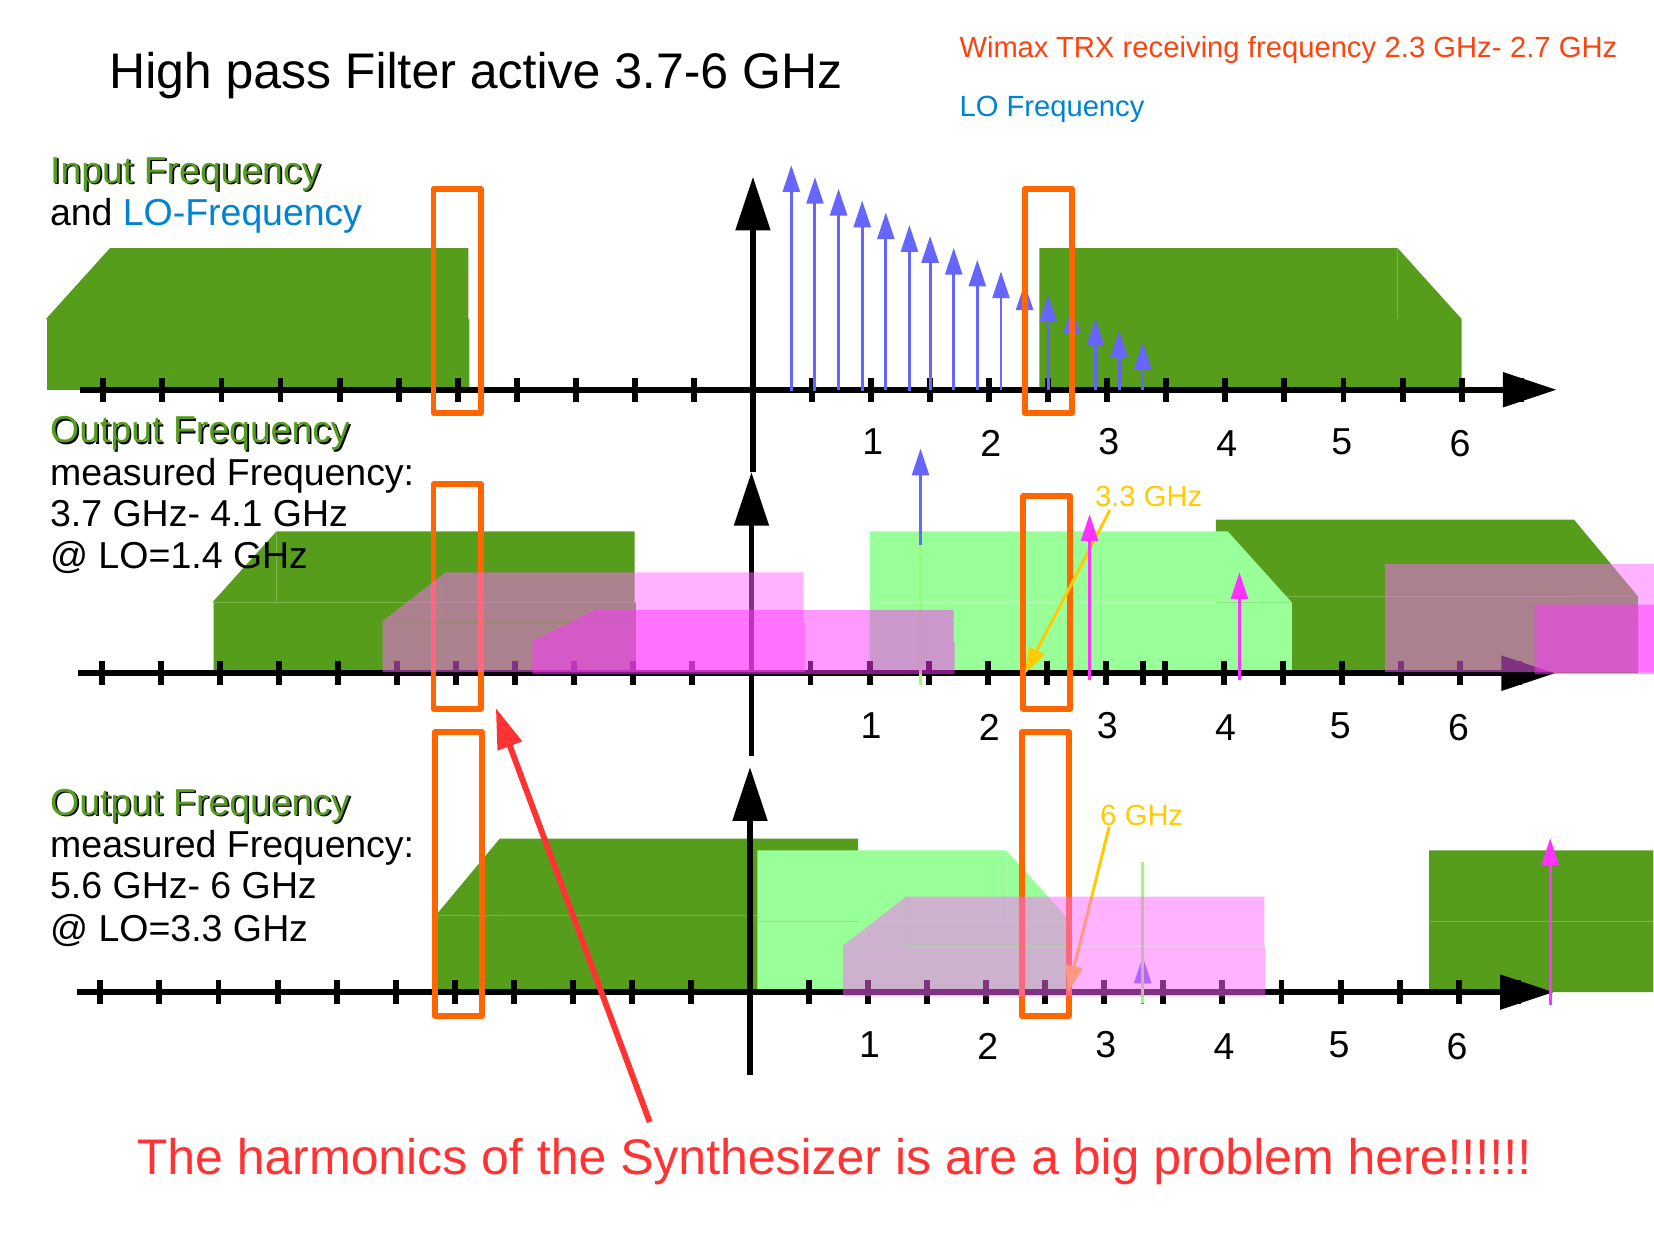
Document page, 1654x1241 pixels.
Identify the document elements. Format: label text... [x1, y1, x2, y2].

text_box 5 [1316, 413, 1368, 471]
text_box 1 [844, 1015, 895, 1073]
text_box Output Frequency measured Frequency: 5.6 GHz- 6 GHz @ LO=3.3 GHz [35, 773, 429, 957]
text_box [1039, 322, 1047, 387]
text_box [1039, 248, 1069, 387]
text_box [1073, 531, 1088, 575]
text_box [1552, 850, 1654, 993]
text_box 2 [965, 415, 1016, 473]
text_box 6 [1431, 1017, 1483, 1075]
text_box 4 [1201, 415, 1253, 473]
text_box [1429, 850, 1549, 990]
text_box 3 [1082, 696, 1133, 754]
text_box LO Frequency [944, 82, 1168, 131]
text_box 2 [964, 699, 1015, 756]
text_box [1030, 598, 1067, 670]
text_box Output Frequency measured Frequency: 3.7 GHz- 4.1 GHz @ LO=1.4 GHz [35, 401, 429, 585]
text_box Input Frequency and LO-Frequency [35, 141, 377, 241]
text_box 1 [845, 696, 897, 754]
text_box [753, 838, 1266, 997]
text_box [436, 248, 470, 387]
text_box The harmonics of the Synthesizer is are a big problem here!!!!!! [122, 1122, 1548, 1193]
text_box High pass Filter active 3.7-6 GHz [94, 35, 858, 107]
text_box 5 [1315, 696, 1366, 754]
text_box [1075, 248, 1462, 387]
text_box 1 [847, 413, 898, 471]
text_box 4 [1200, 699, 1251, 756]
text_box [46, 248, 431, 390]
text_box 4 [1198, 1017, 1250, 1075]
text_box [1091, 519, 1654, 675]
text_box [212, 531, 1020, 675]
text_box [438, 863, 479, 989]
text_box [548, 838, 747, 989]
text_box 3.3 GHz [1080, 472, 1218, 521]
text_box 6 [1434, 415, 1486, 473]
text_box 6 GHz [1085, 791, 1199, 839]
text_box 3 [1080, 1015, 1132, 1073]
text_box 6 [1433, 699, 1484, 756]
text_box 3 [1083, 413, 1135, 471]
text_box [1073, 558, 1088, 670]
text_box [1026, 531, 1067, 659]
text_box 2 [962, 1017, 1013, 1075]
text_box Wimax TRX receiving frequency 2.3 GHz- 2.7 GHz [944, 23, 1633, 72]
text_box [485, 838, 596, 989]
text_box 5 [1313, 1015, 1365, 1073]
